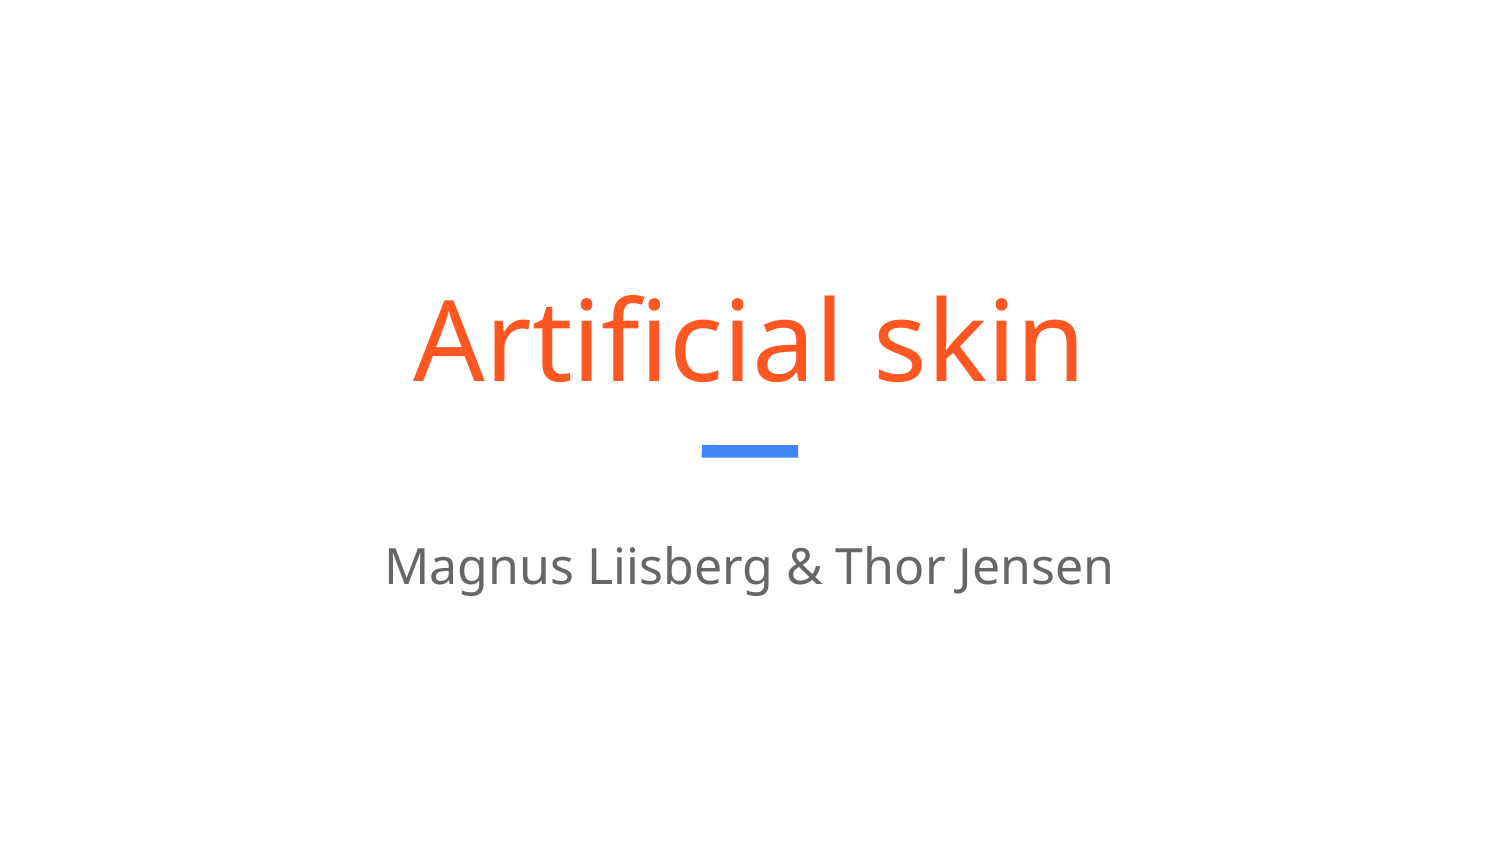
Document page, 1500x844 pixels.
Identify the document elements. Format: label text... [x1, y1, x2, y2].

title Artificial skin [51, 97, 1449, 419]
subtitle Magnus Liisberg & Thor Jensen [51, 519, 1449, 640]
